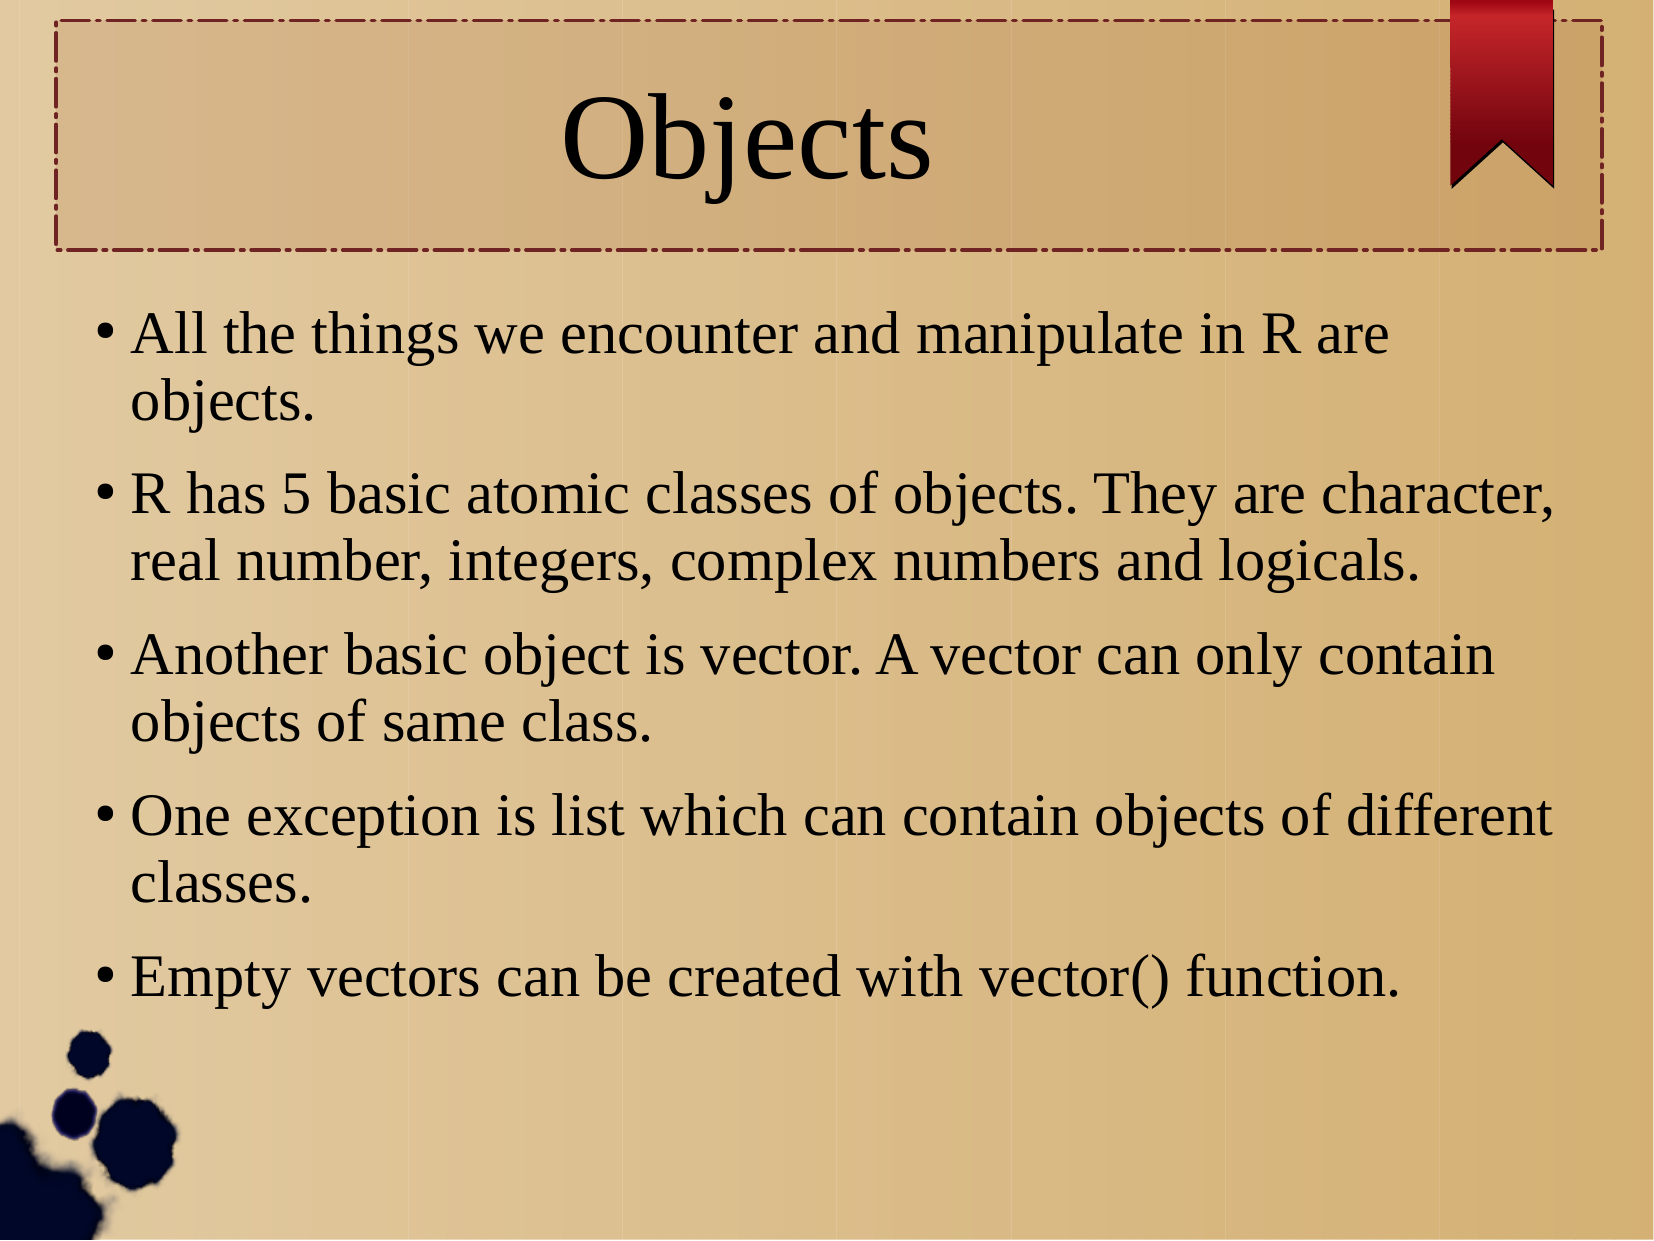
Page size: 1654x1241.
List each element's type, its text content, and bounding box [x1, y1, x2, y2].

list All the things we encounter and manipulate in R are objects. R has 5 basic atomic classes of objects. They are character, real number, integers, complex numbers and logicals. Another basic object is vector. A vector can only contain objects of same class. One exception is list which can contain objects of different classes. Empty vectors can be created with vector() function. [82, 299, 1571, 1019]
title Objects [82, 47, 1412, 229]
